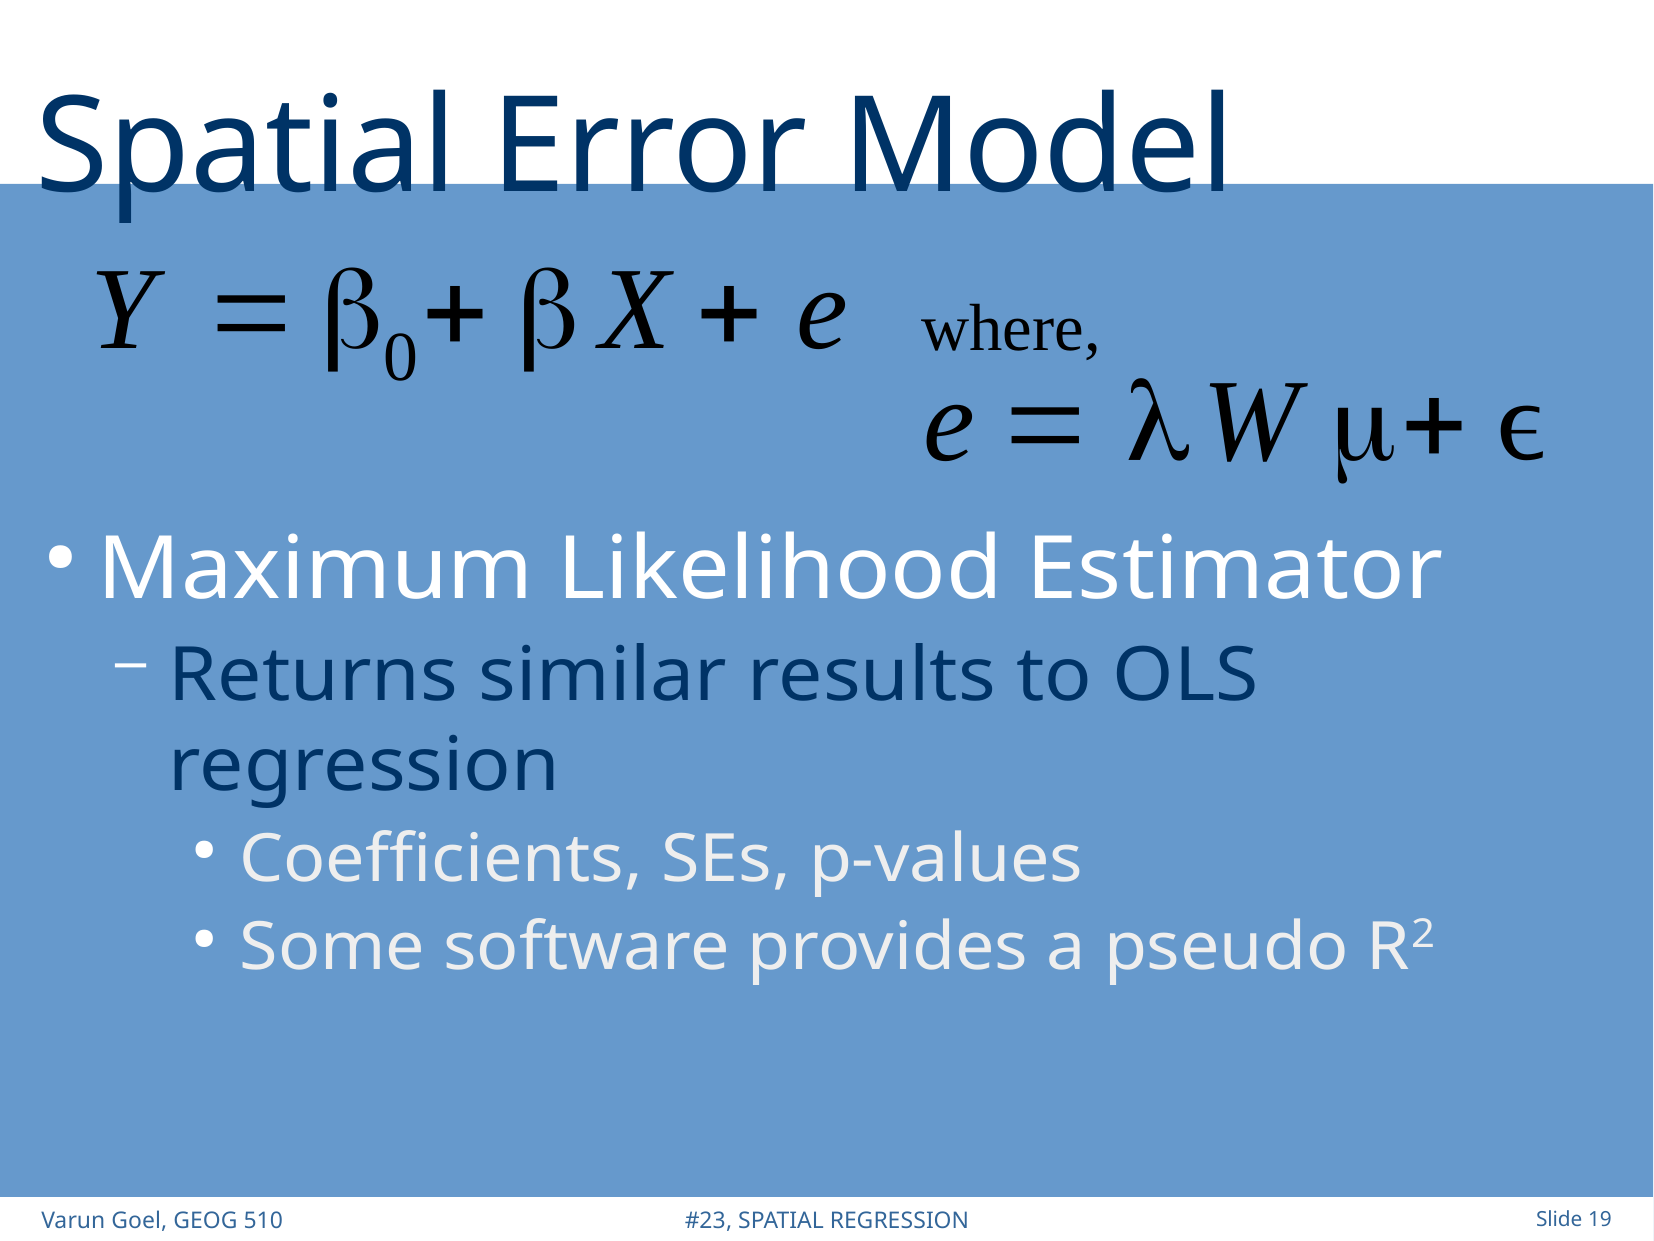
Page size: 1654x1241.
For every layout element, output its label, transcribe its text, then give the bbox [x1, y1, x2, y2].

list Maximum Likelihood Estimator Returns similar results to OLS regression Coefficients, SEs, p-values Some software provides a pseudo R2 [26, 237, 1601, 1156]
chart [65, 245, 877, 393]
text_box where, [906, 283, 1252, 373]
title Spatial Error Model [35, 35, 1573, 237]
chart [891, 357, 1580, 493]
